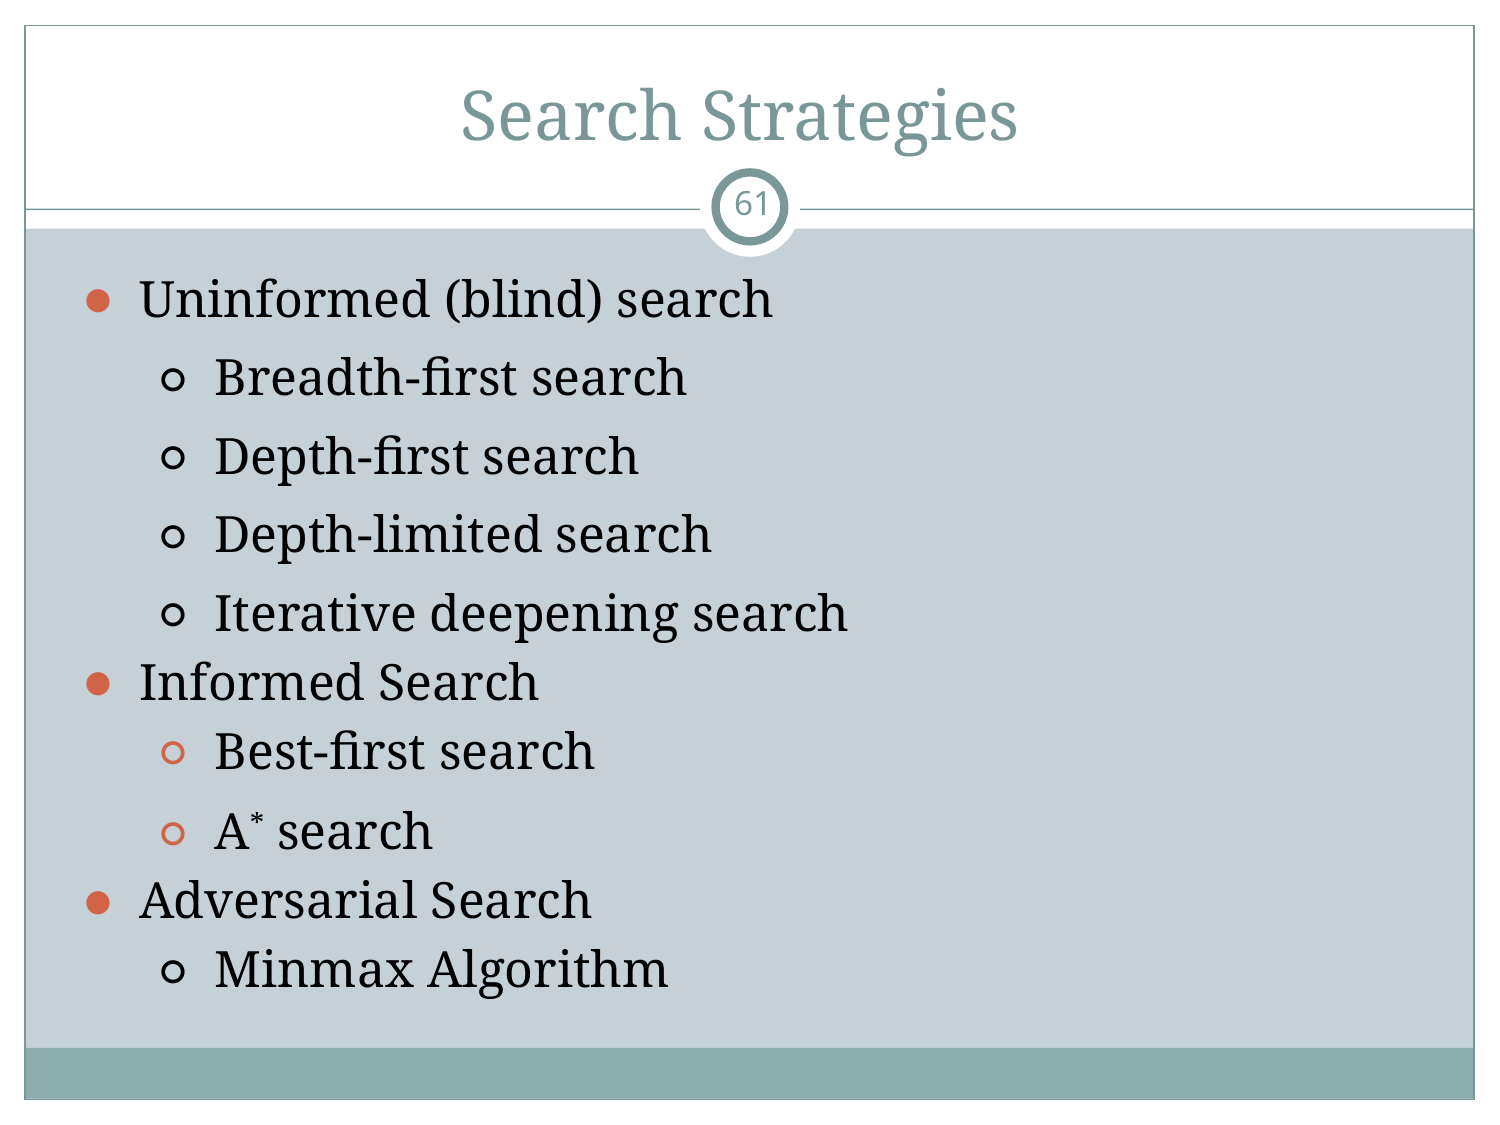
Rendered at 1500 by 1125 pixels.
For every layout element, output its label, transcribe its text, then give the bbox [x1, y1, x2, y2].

title Search Strategies [49, 37, 1450, 162]
slide_number <number> [715, 168, 791, 241]
list Uninformed (blind) search Breadth-first search Depth-first search Depth-limited search Iterative deepening search Informed Search Best-first search A* search Adversarial Search Minmax Algorithm [49, 250, 1445, 1001]
